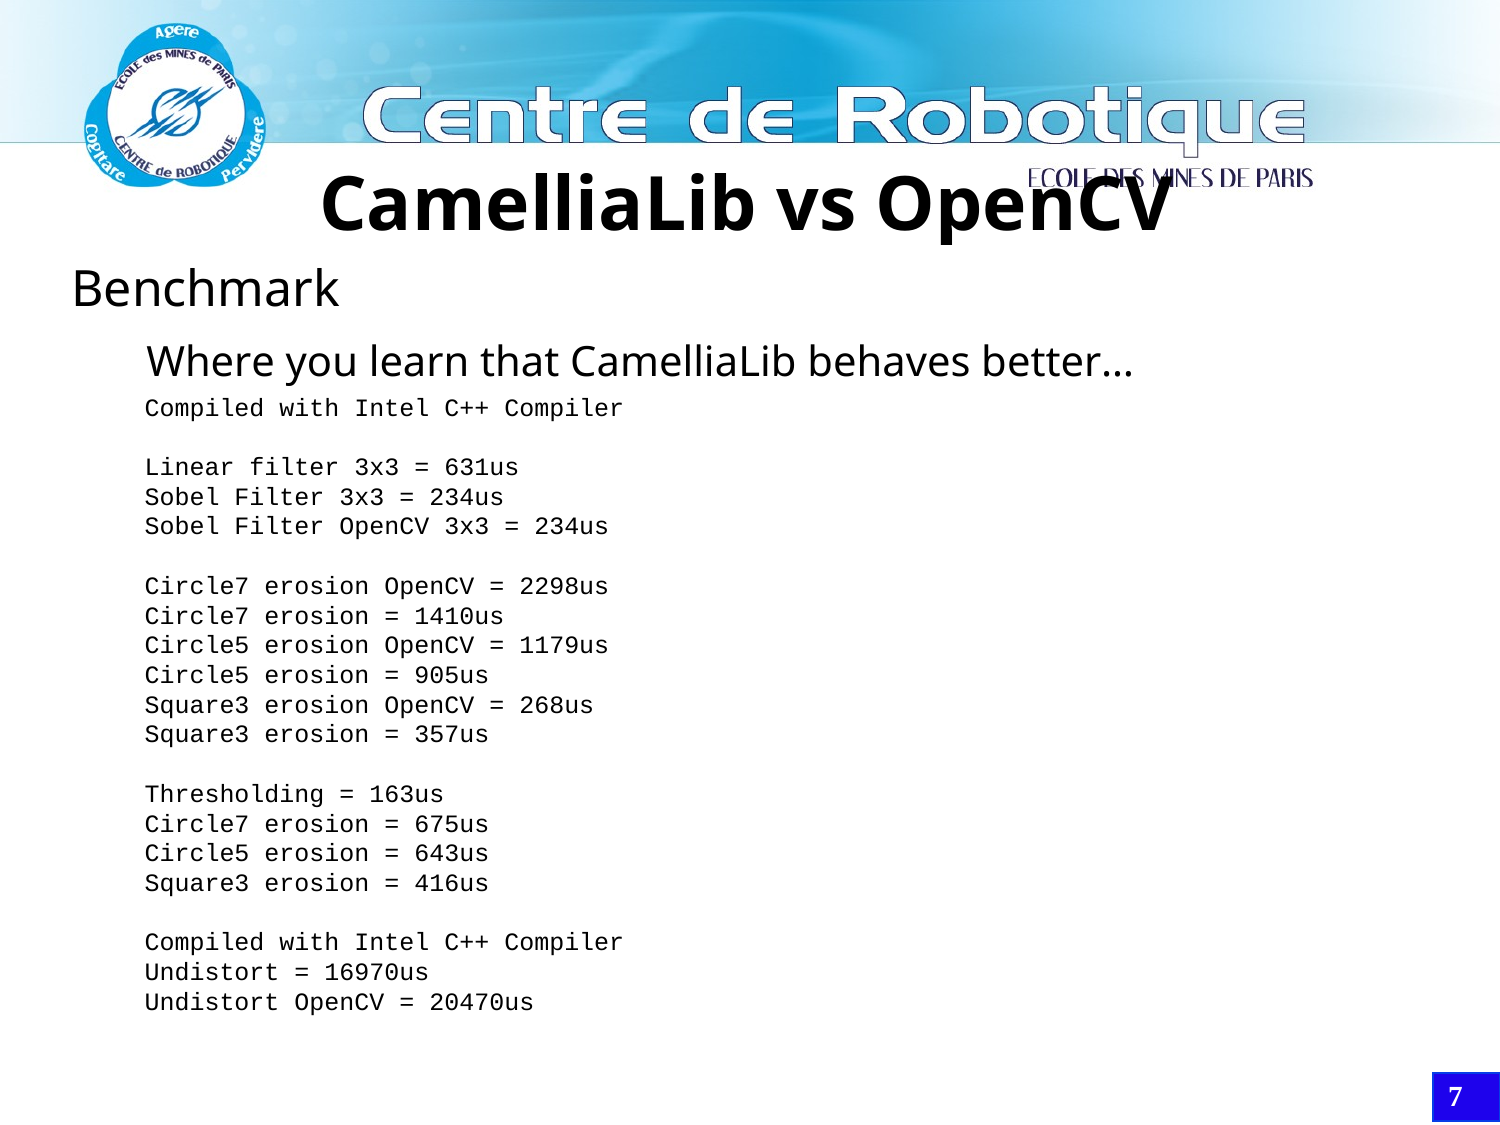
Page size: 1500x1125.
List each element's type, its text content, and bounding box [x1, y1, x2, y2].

picture [0, 0, 1500, 1125]
text_box Compiled with Intel C++ Compiler Linear filter 3x3 = 631us Sobel Filter 3x3 = 234us Sobel Filter OpenCV 3x3 = 234us Circle7 erosion OpenCV = 2298us Circle7 erosion = 1410us Circle5 erosion OpenCV = 1179us Circle5 erosion = 905us Square3 erosion OpenCV = 268us Square3 erosion = 357us Thresholding = 163us Circle7 erosion = 675us Circle5 erosion = 643us Square3 erosion = 416us Compiled with Intel C++ Compiler Undistort = 16970us Undistort OpenCV = 20470us [129, 360, 1296, 1021]
list Benchmark Where you learn that CamelliaLib behaves better… How is this possible ? [56, 245, 1388, 1109]
title CamelliaLib vs OpenCV [108, 142, 1384, 245]
